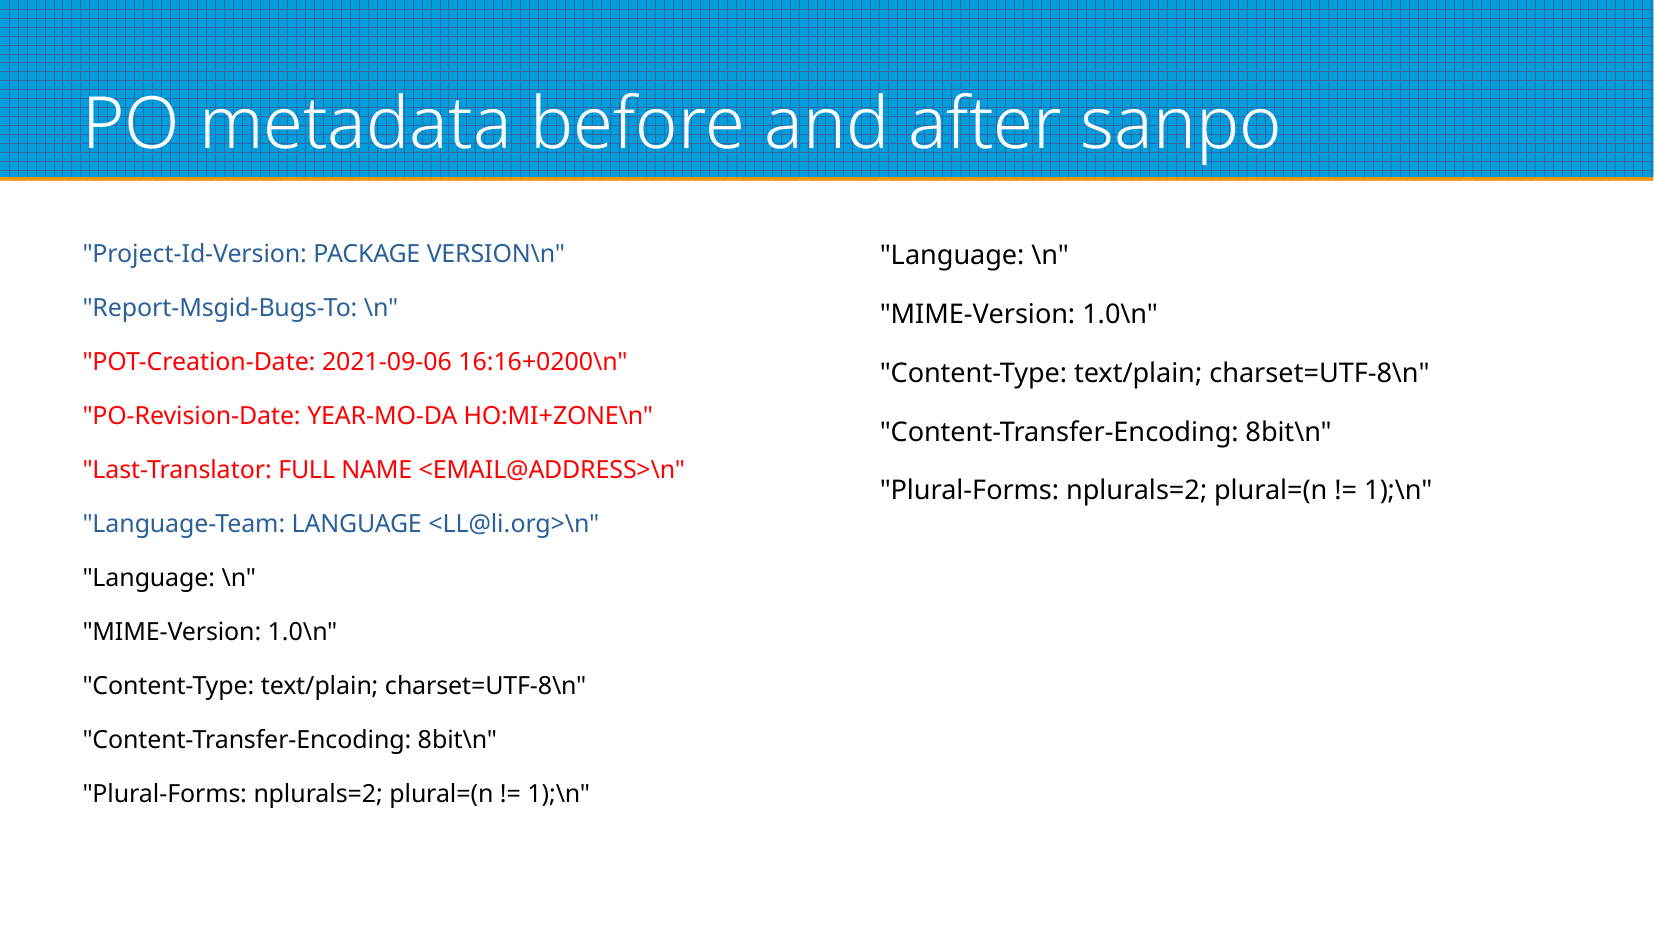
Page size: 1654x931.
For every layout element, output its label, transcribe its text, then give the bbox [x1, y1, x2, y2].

title PO metadata before and after sanpo [82, 14, 1571, 171]
list "Project-Id-Version: PACKAGE VERSION\n" "Report-Msgid-Bugs-To: \n" "POT-Creation-Date: 2021-09-06 16:16+0200\n" "PO-Revision-Date: YEAR-MO-DA HO:MI+ZONE\n" "Last-Translator: FULL NAME <EMAIL@ADDRESS>\n" "Language-Team: LANGUAGE <LL@li.org>\n" "Language: \n" "MIME-Version: 1.0\n" "Content-Type: text/plain; charset=UTF-8\n" "Content-Transfer-Encoding: 8bit\n" "Plural-Forms: nplurals=2; plural=(n != 1);\n" [82, 236, 798, 811]
list "Language: \n" "MIME-Version: 1.0\n" "Content-Type: text/plain; charset=UTF-8\n" "Content-Transfer-Encoding: 8bit\n" "Plural-Forms: nplurals=2; plural=(n != 1);\n" [879, 236, 1595, 811]
